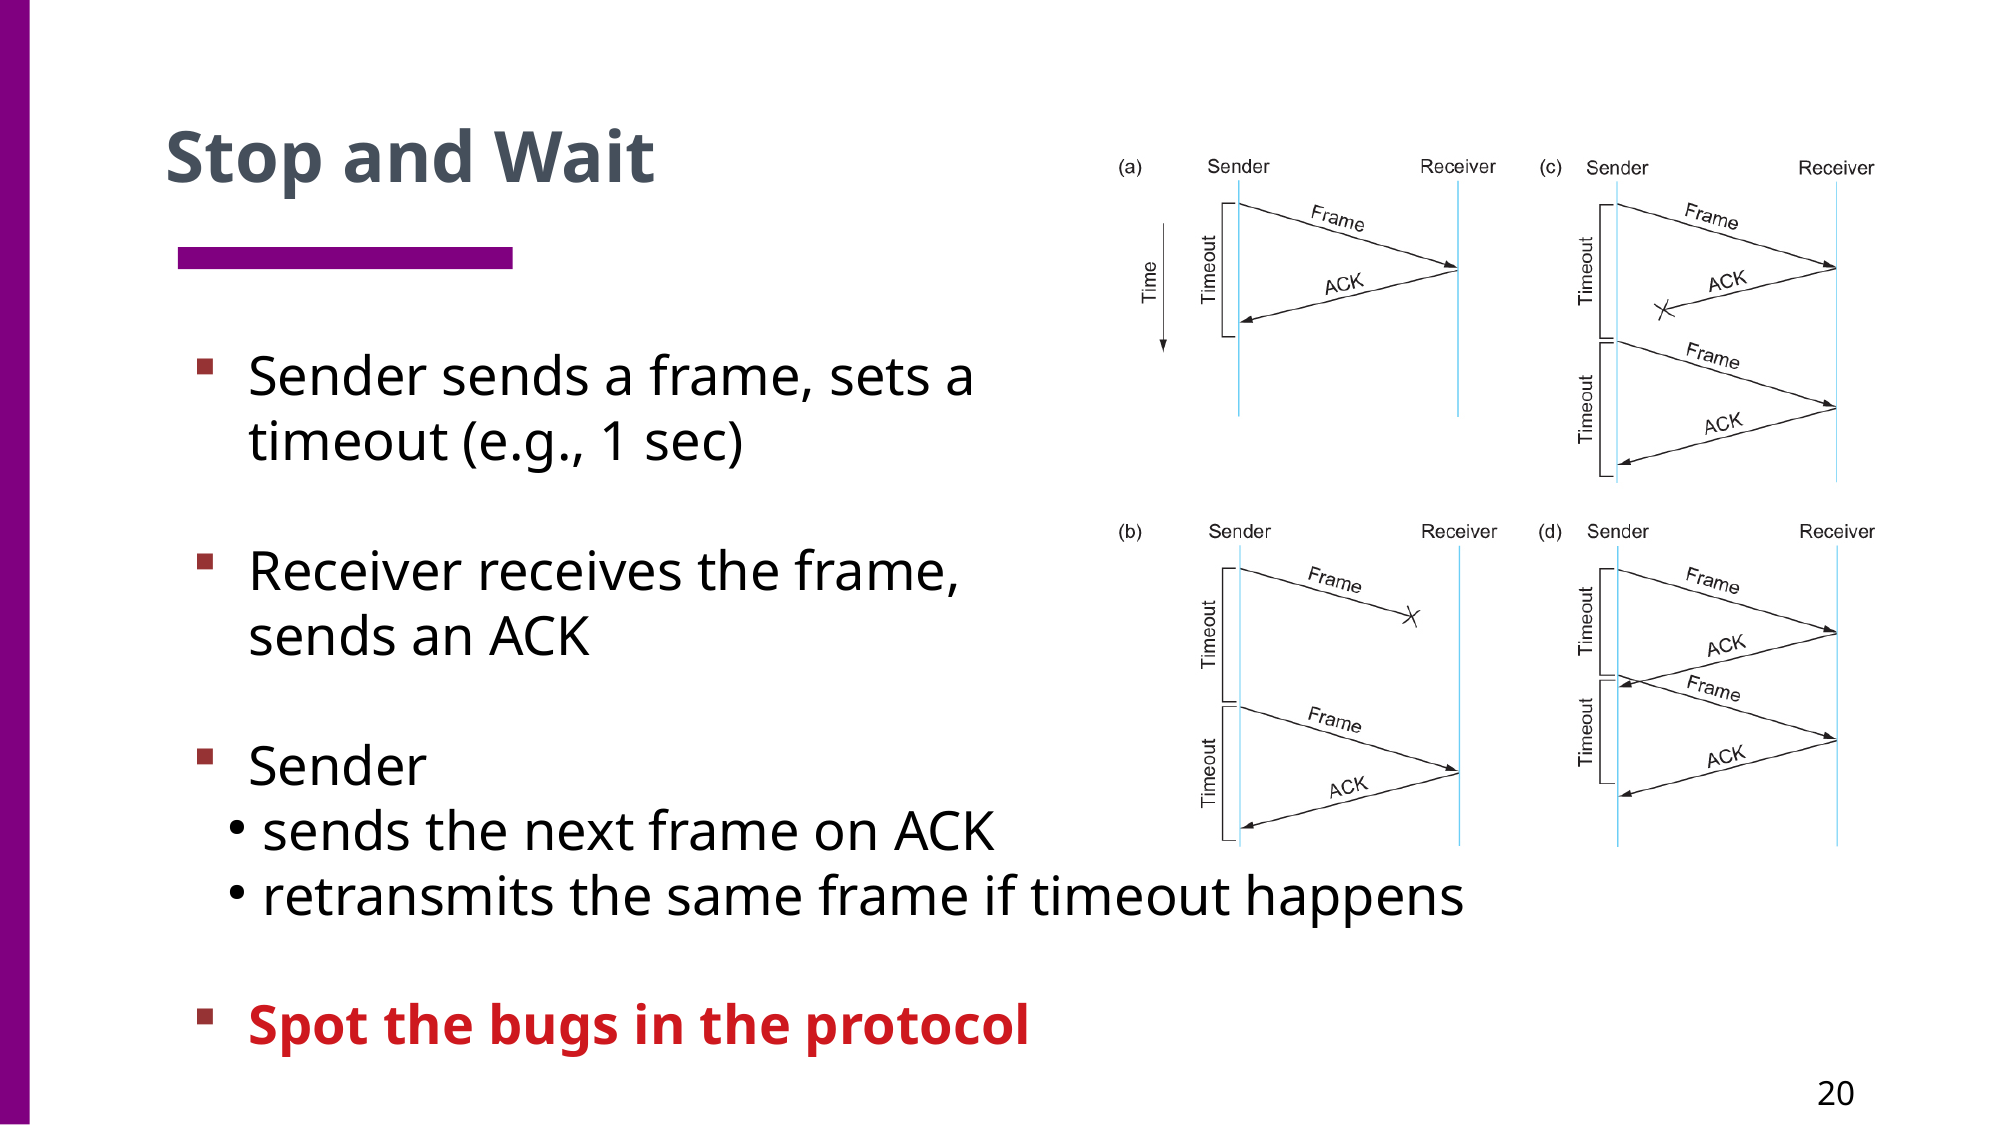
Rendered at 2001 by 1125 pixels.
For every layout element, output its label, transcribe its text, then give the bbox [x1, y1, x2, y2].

text_box Stop and Wait [151, 0, 1849, 212]
text_box Sender sends a frame, sets a timeout (e.g., 1 sec) Receiver receives the frame, sends an ACK Sender sends the next frame on ACK retransmits the same frame if timeout happens Spot the bugs in the protocol [177, 326, 1875, 1050]
picture [1118, 156, 1875, 326]
